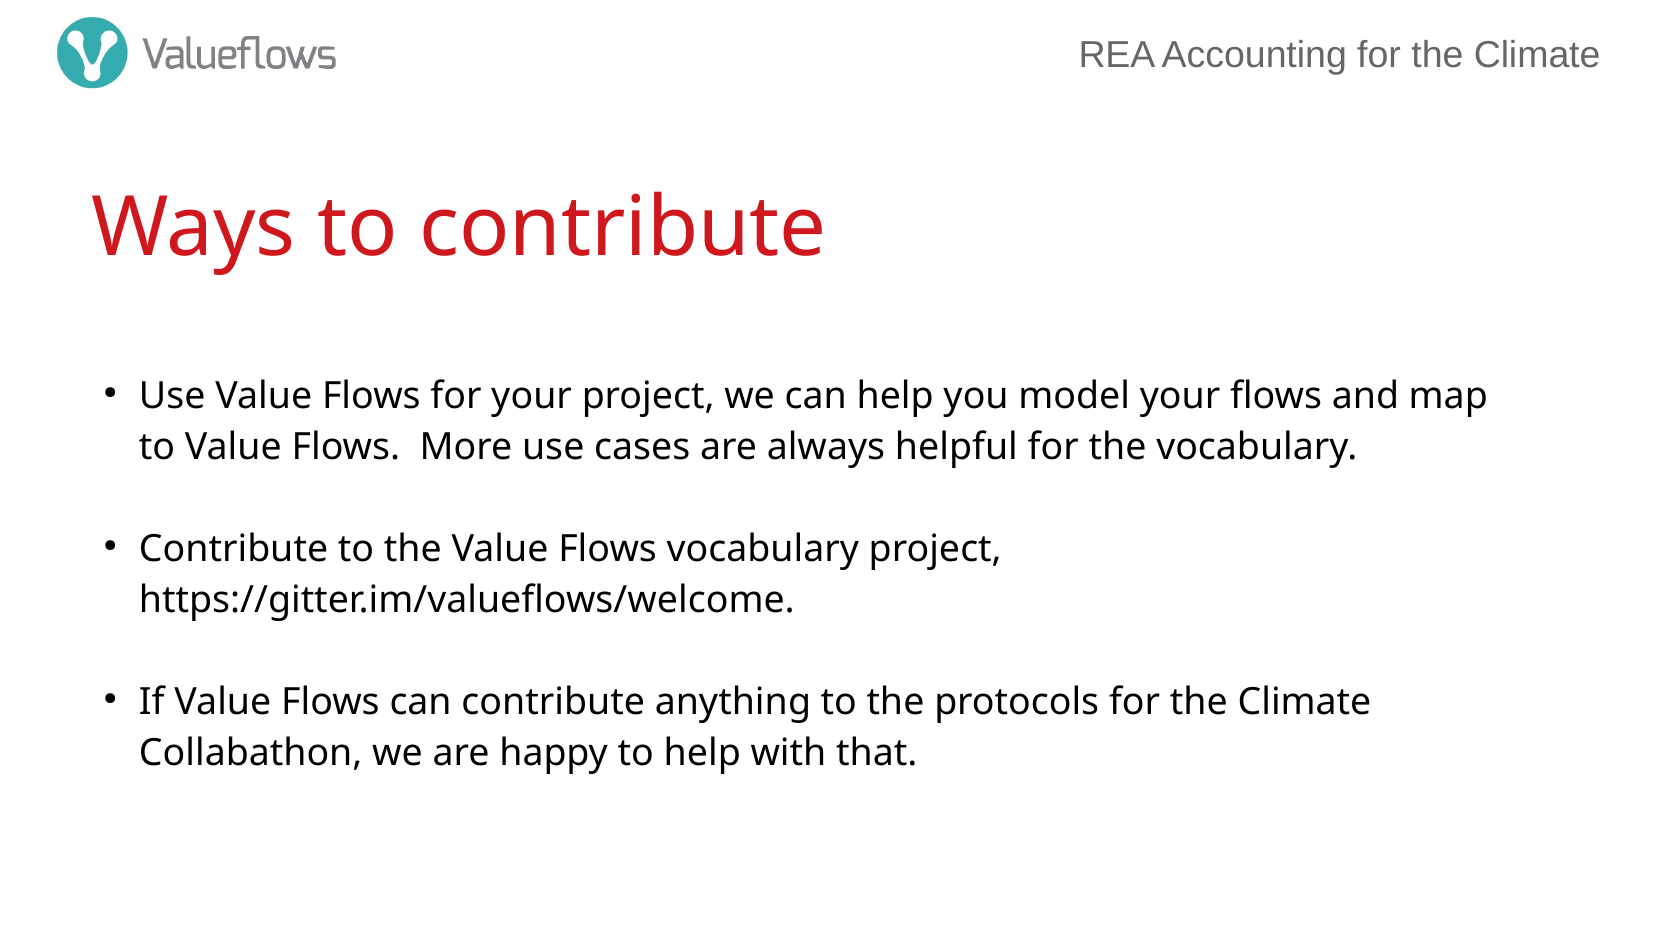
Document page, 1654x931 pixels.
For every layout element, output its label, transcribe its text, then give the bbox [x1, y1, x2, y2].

text_box Ways to contribute [76, 159, 1007, 258]
text_box REA Accounting for the Climate [1063, 26, 1630, 84]
text_box Use Value Flows for your project, we can help you model your flows and map to Value Flows. More use cases are always helpful for the vocabulary. Contribute to the Value Flows vocabulary project, https://gitter.im/valueflows/welcome. If Value Flows can contribute anything to the protocols for the Climate Collabathon, we are happy to help with that. [88, 258, 1546, 808]
picture [47, 6, 346, 97]
